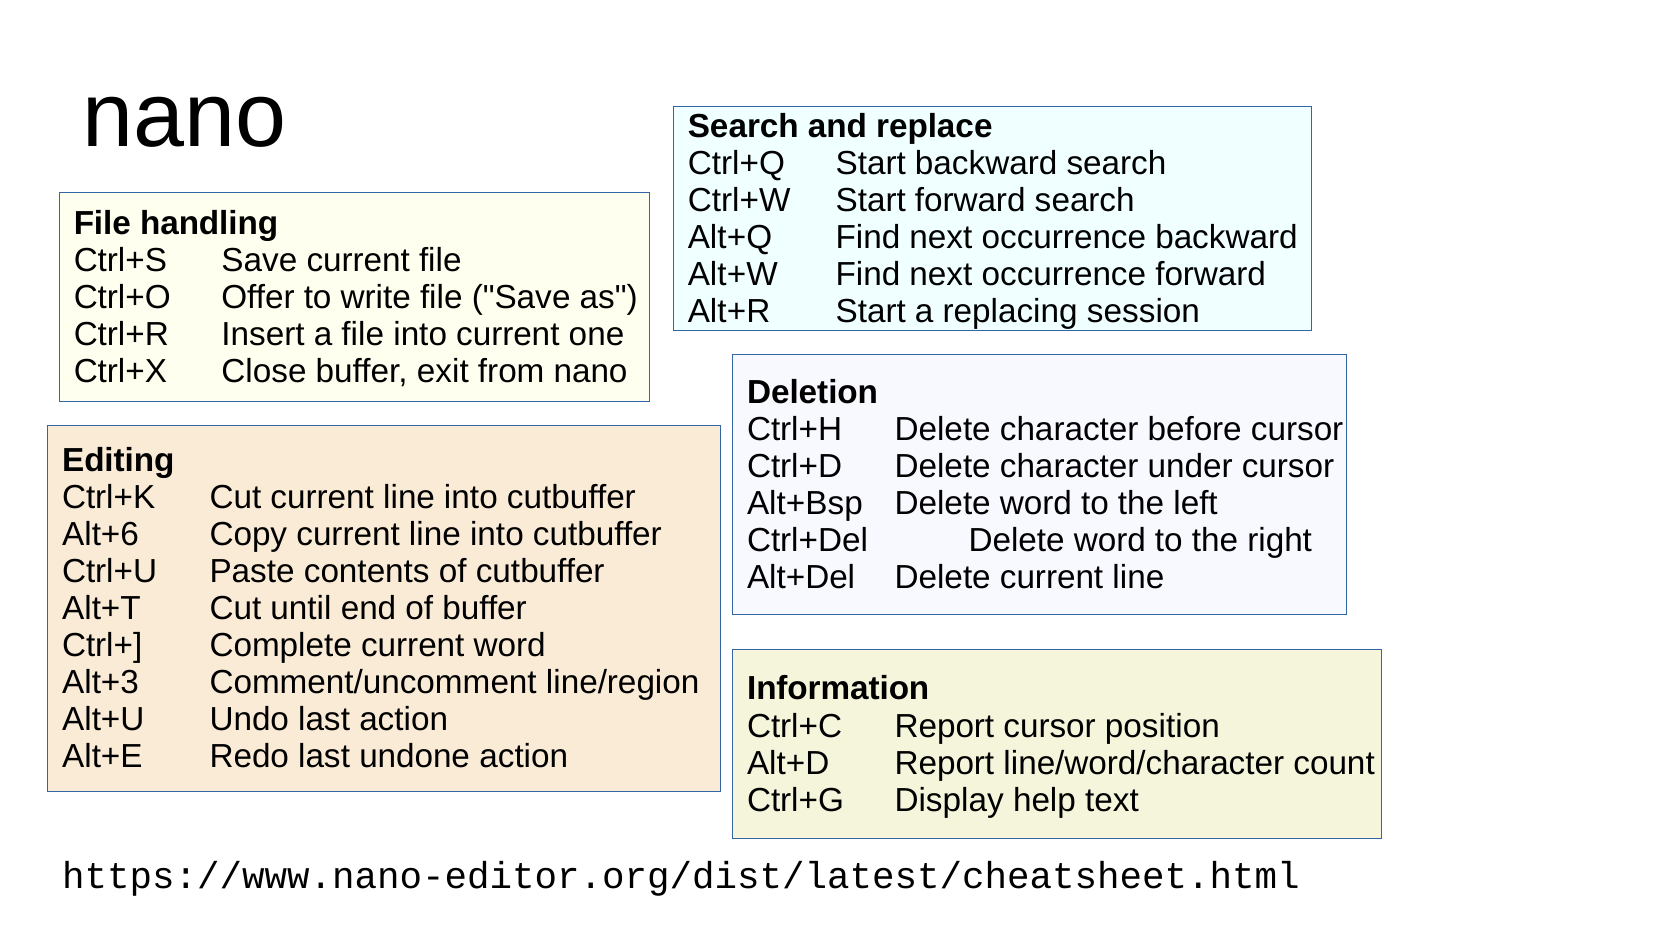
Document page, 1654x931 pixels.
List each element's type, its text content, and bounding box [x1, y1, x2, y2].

text_box Deletion Ctrl+H Delete character before cursor Ctrl+D Delete character under cursor Alt+Bsp Delete word to the left Ctrl+Del Delete word to the right Alt+Del Delete current line [732, 354, 1347, 615]
text_box Information Ctrl+C Report cursor position Alt+D Report line/word/character count Ctrl+G Display help text [732, 649, 1382, 839]
text_box Editing Ctrl+K Cut current line into cutbuffer Alt+6 Copy current line into cutbuffer Ctrl+U Paste contents of cutbuffer Alt+T Cut until end of buffer Ctrl+] Complete current word Alt+3 Comment/uncomment line/region Alt+U Undo last action Alt+E Redo last undone action [47, 425, 721, 792]
text_box File handling Ctrl+S Save current file Ctrl+O Offer to write file ("Save as") Ctrl+R Insert a file into current one Ctrl+X Close buffer, exit from nano [59, 192, 650, 402]
title nano [82, 37, 1571, 193]
text_box https://www.nano-editor.org/dist/latest/cheatsheet.html [47, 850, 1441, 910]
text_box Search and replace Ctrl+Q Start backward search Ctrl+W Start forward search Alt+Q Find next occurrence backward Alt+W Find next occurrence forward Alt+R Start a replacing session [673, 106, 1312, 331]
